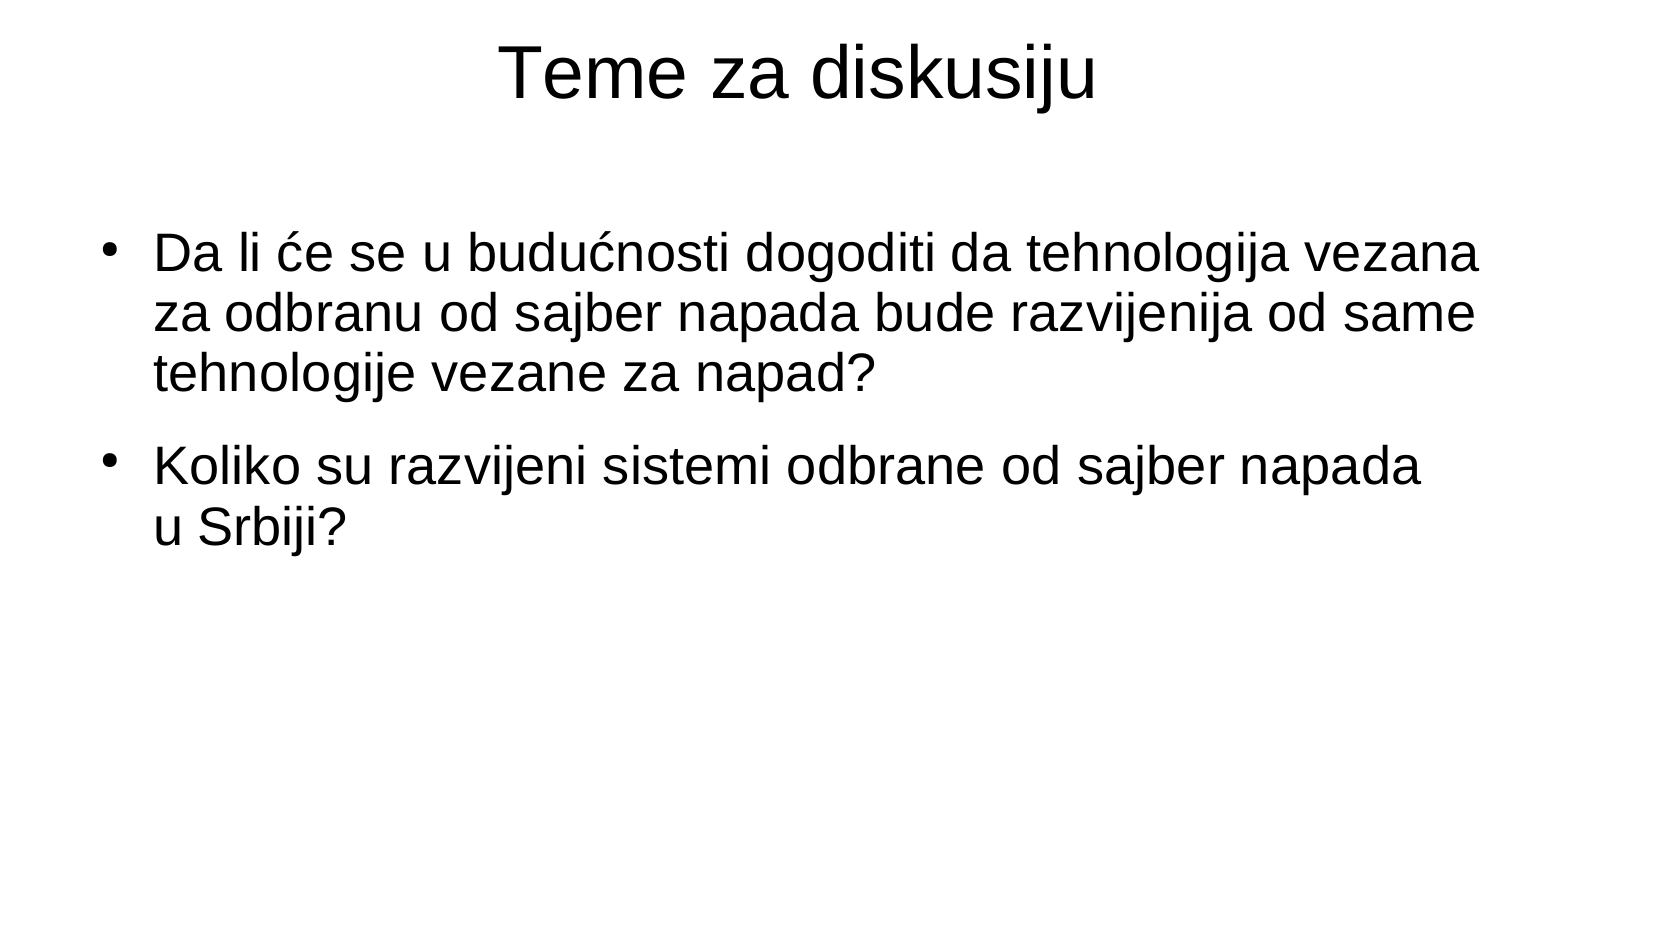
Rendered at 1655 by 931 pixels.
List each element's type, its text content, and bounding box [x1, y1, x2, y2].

text_box Da li će se u budućnosti dogoditi da tehnologija vezana za odbranu od sajber napada bude razvijenija od same tehnologije vezane za napad? Koliko su razvijeni sistemi odbrane od sajber napada u Srbiji? [151, 222, 1552, 556]
text_box Teme za diskusiju [495, 4, 1224, 114]
text_box ● [98, 232, 122, 262]
text_box ● [98, 443, 122, 473]
